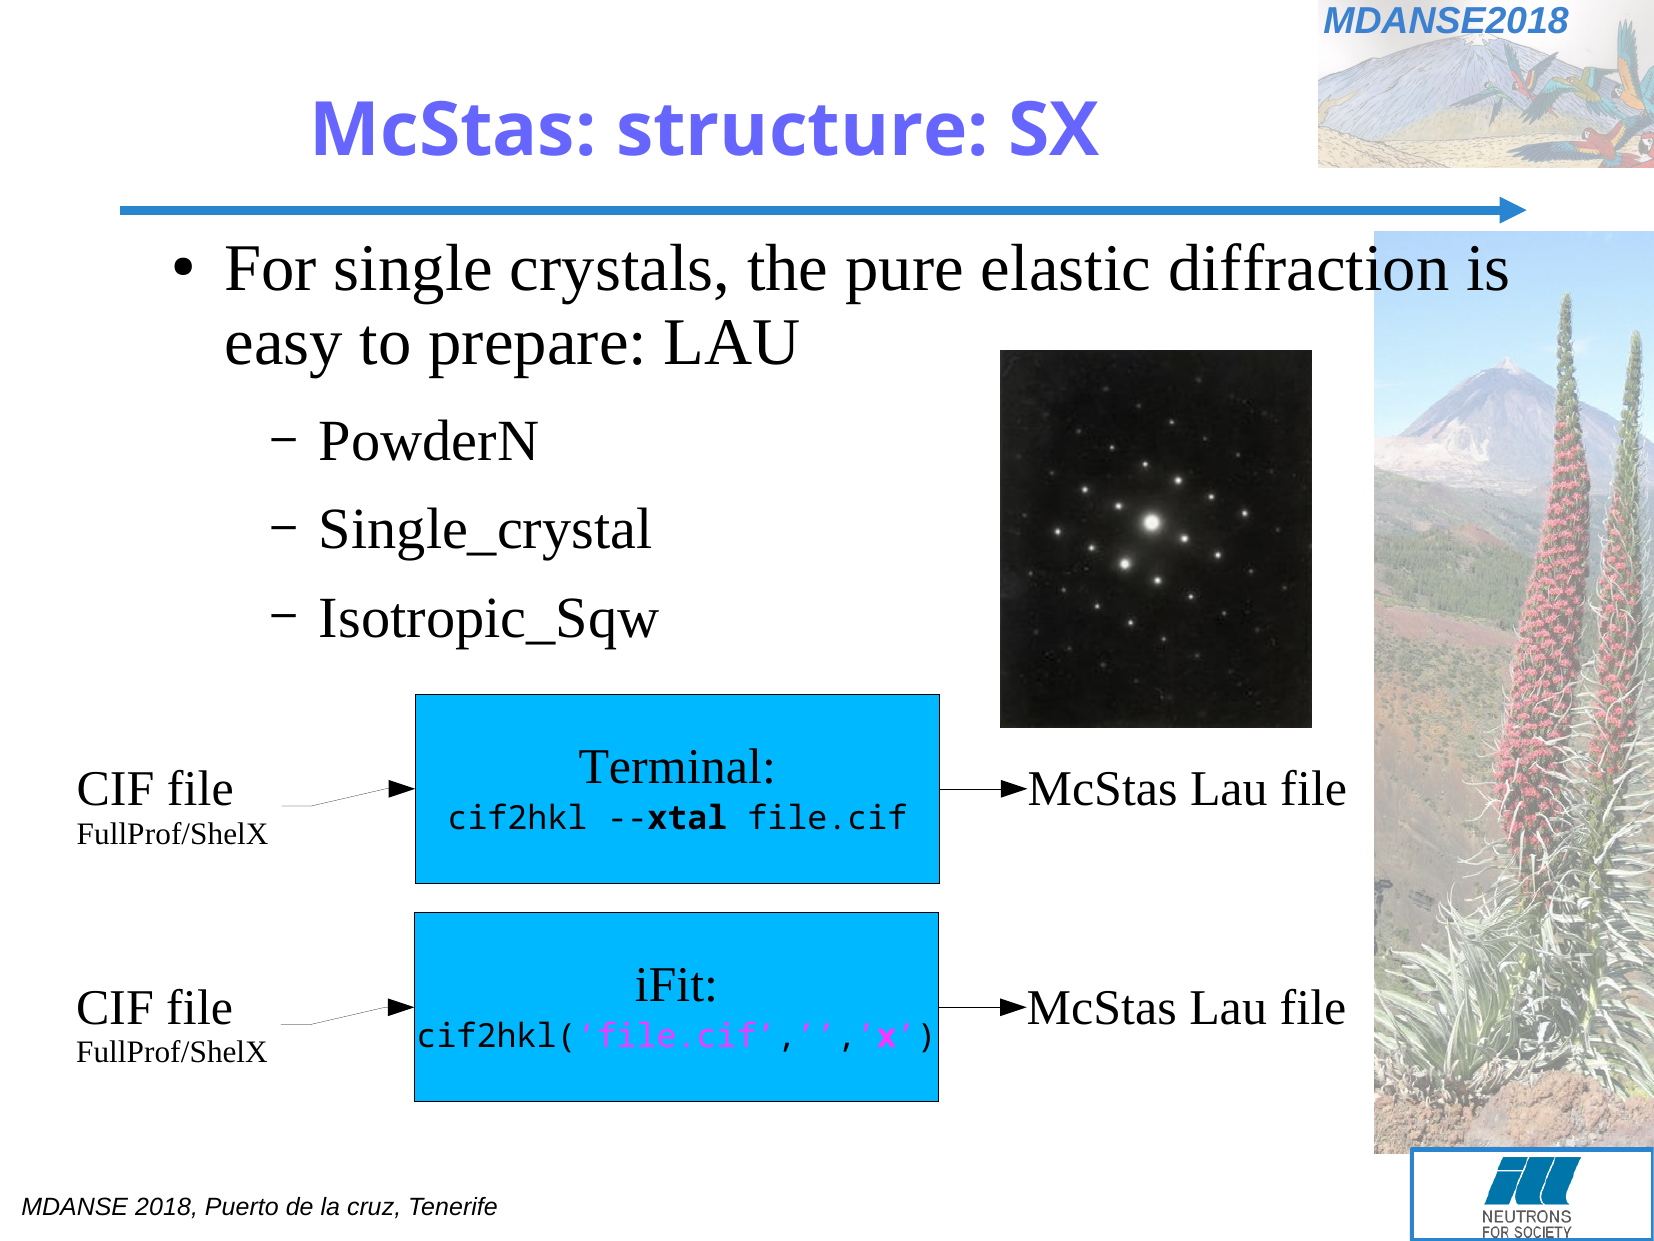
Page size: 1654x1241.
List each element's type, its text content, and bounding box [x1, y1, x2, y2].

title McStas: structure: SX [82, 49, 1328, 203]
text_box McStas Lau file [1026, 979, 1371, 1036]
picture [1479, 1153, 1583, 1241]
list For single crystals, the pure elastic diffraction is easy to prepare: LAU PowderN Single_crystal Isotropic_Sqw [82, 231, 1571, 650]
text_box CIF file FullProf/ShelX [75, 979, 281, 1070]
text_box CIF file FullProf/ShelX [76, 761, 282, 851]
text_box McStas Lau file [1027, 761, 1372, 817]
picture [1000, 350, 1312, 728]
text_box iFit: cif2hkl(‘file.cif’,’’,’x’) [414, 912, 939, 1102]
text_box Terminal: cif2hkl --xtal file.cif [415, 694, 940, 884]
